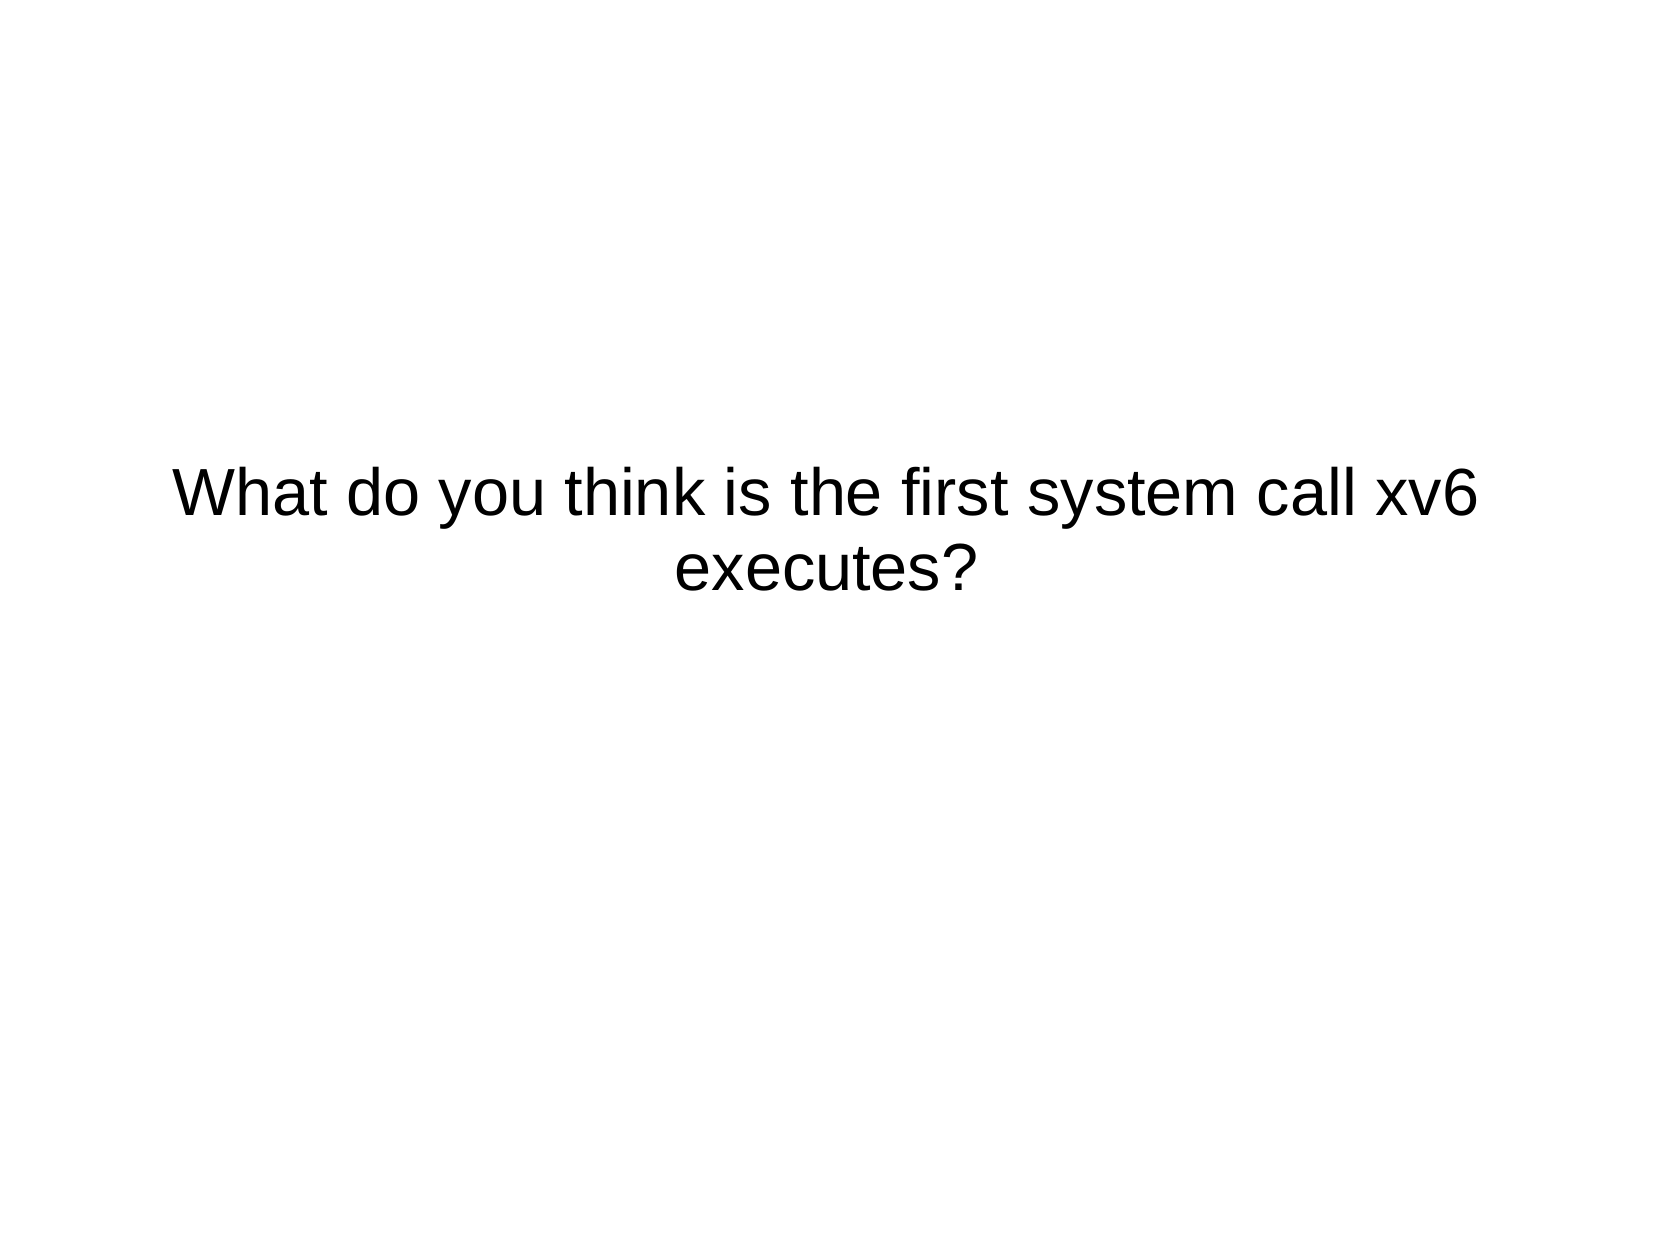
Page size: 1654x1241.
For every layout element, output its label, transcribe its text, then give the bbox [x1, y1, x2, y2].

subtitle What do you think is the first system call xv6 executes? [82, 49, 1571, 1010]
